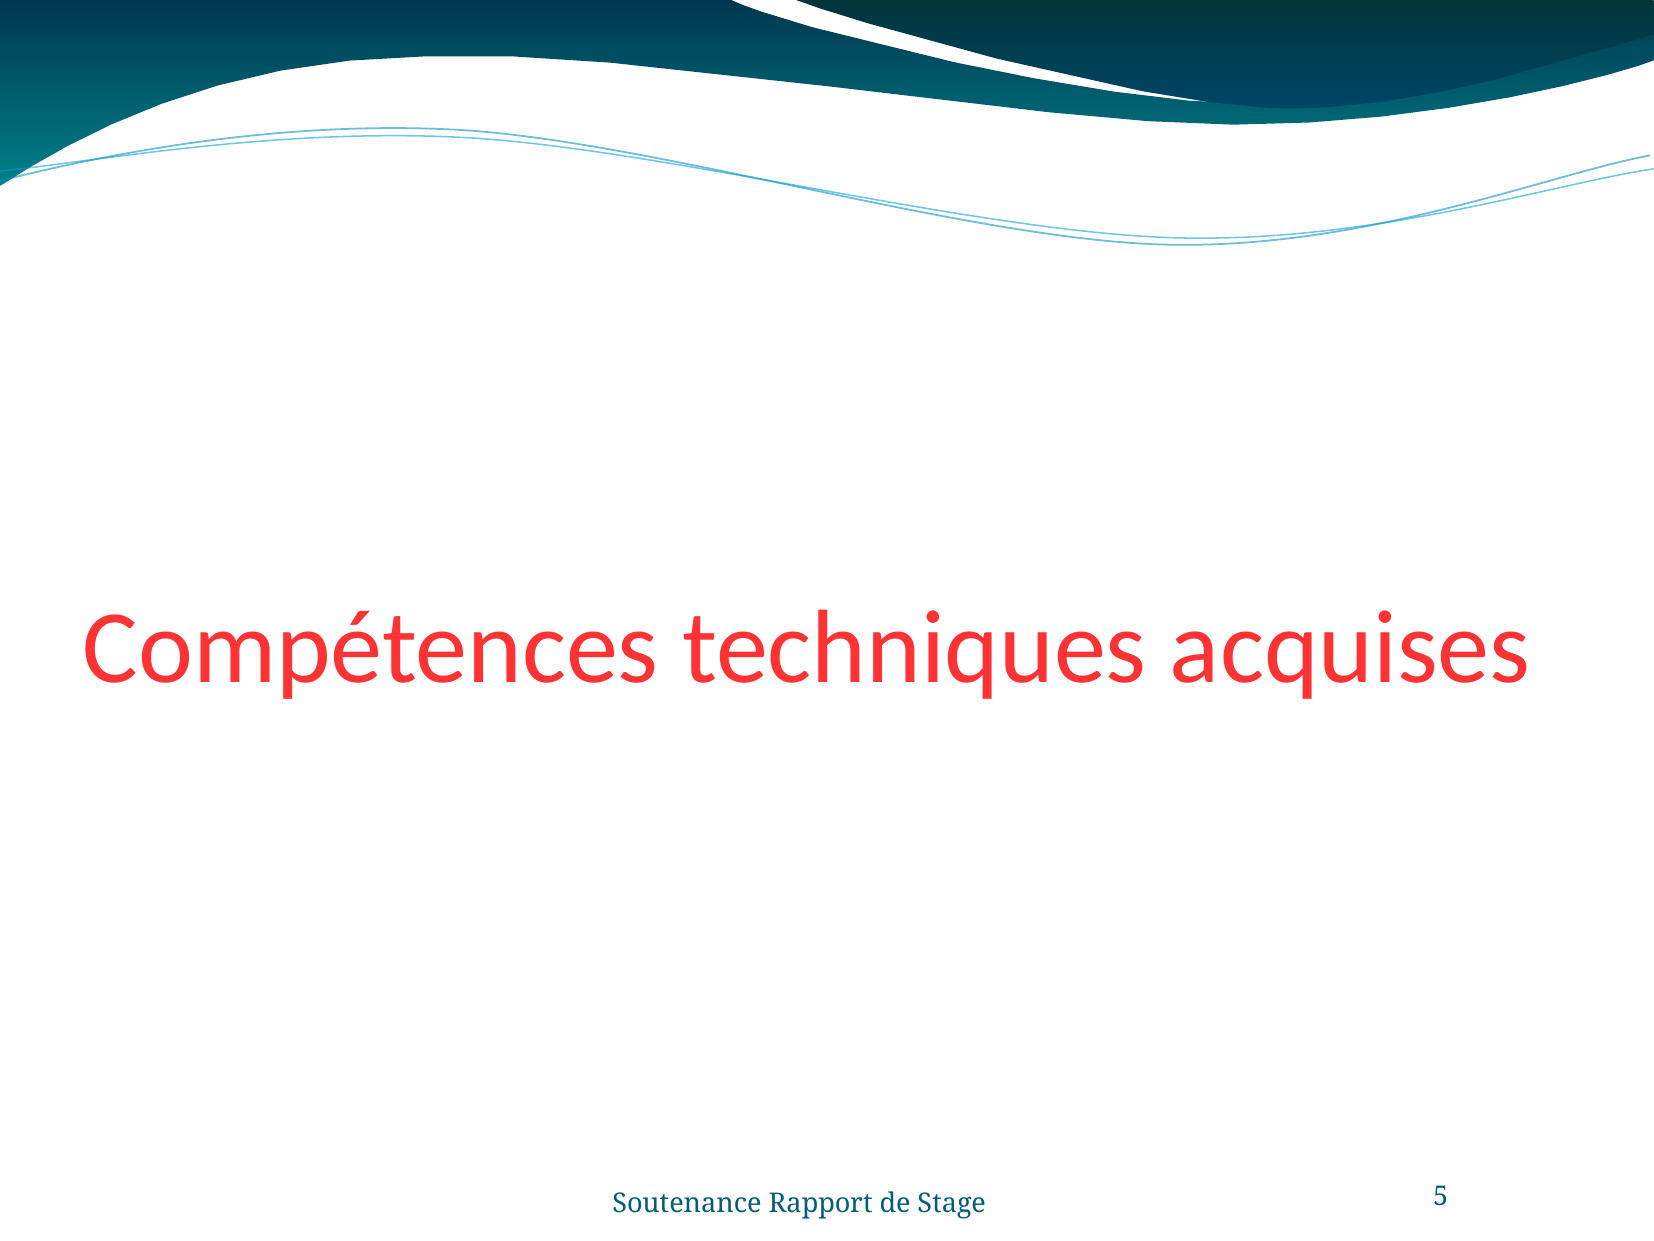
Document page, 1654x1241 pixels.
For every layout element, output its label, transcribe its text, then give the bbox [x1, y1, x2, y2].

text_box <numéro> [1433, 1149, 1571, 1216]
text_box Soutenance Rapport de Stage [496, 1151, 1103, 1218]
title Compétences techniques acquises [82, 496, 1571, 704]
